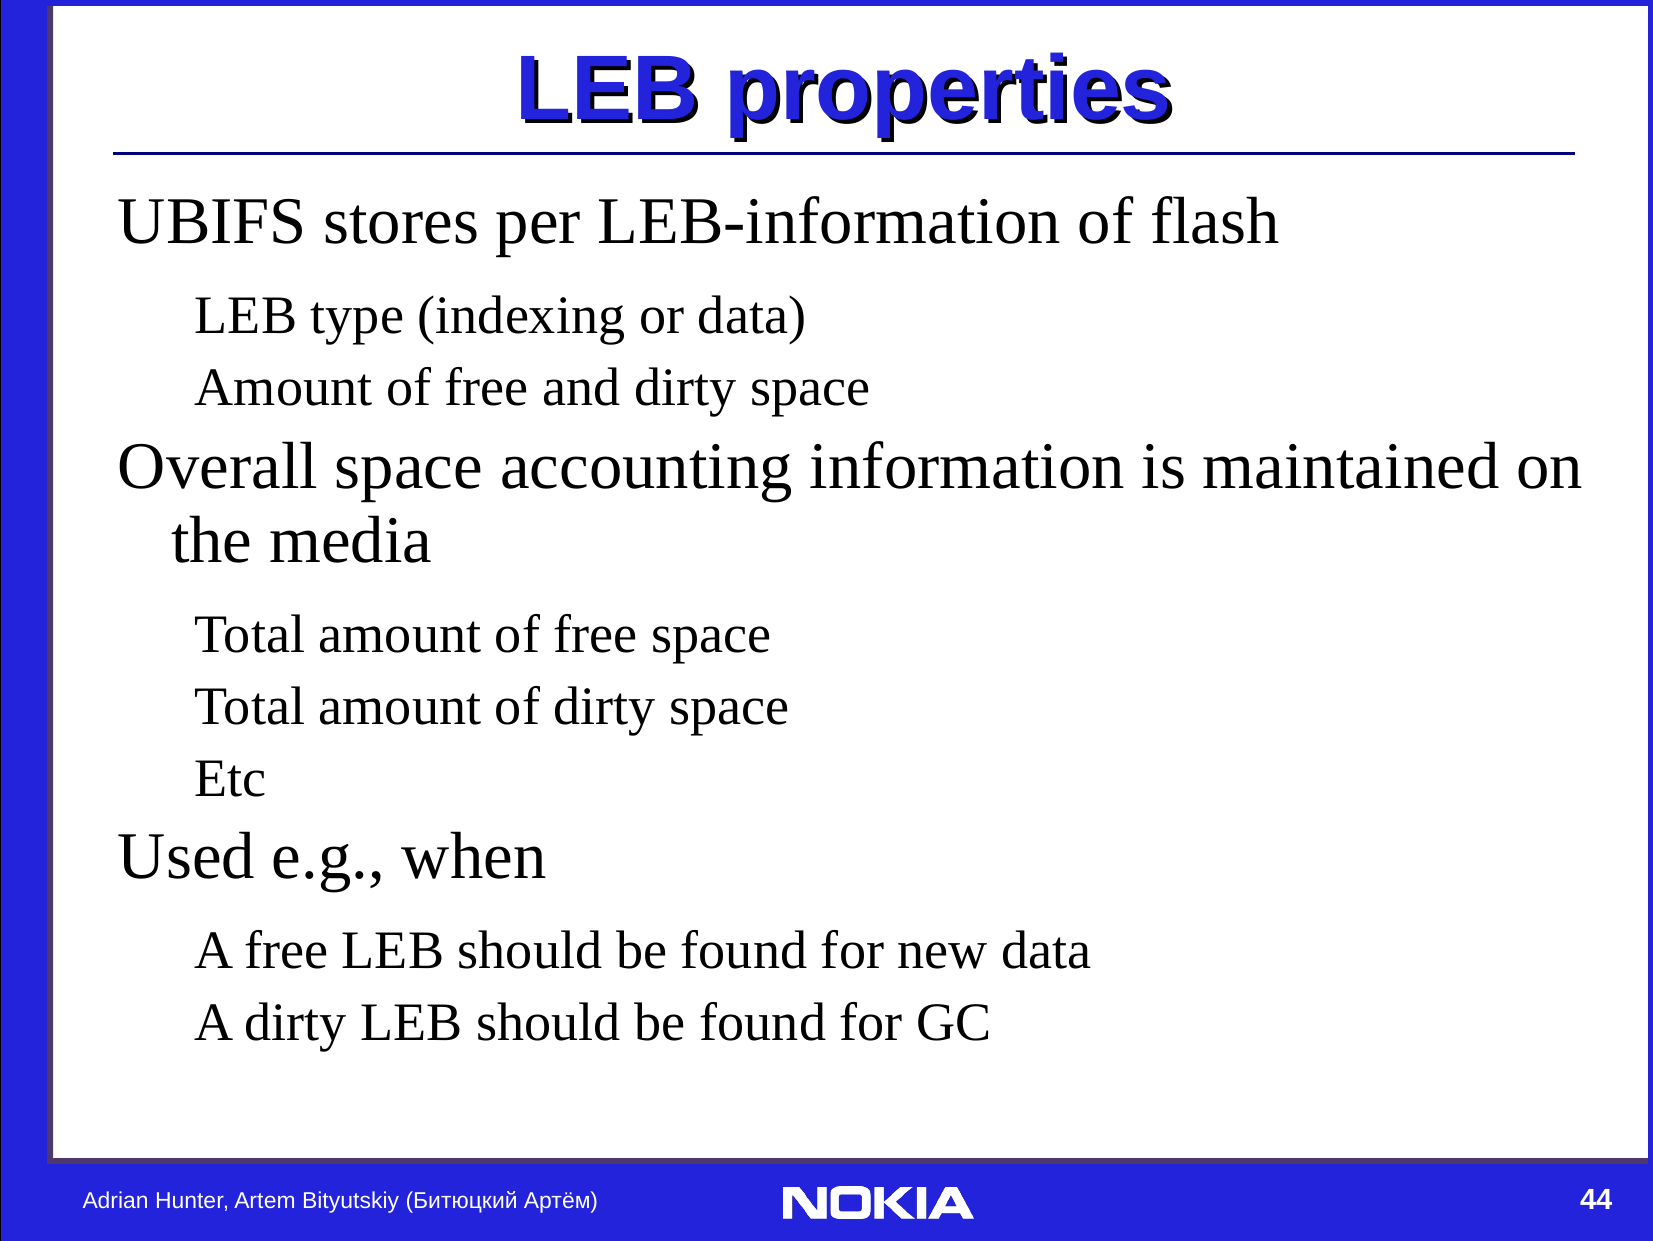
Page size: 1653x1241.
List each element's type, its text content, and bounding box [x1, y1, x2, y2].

picture [783, 1186, 974, 1219]
list UBIFS stores per LEB-information of flash LEB type (indexing or data) Amount of free and dirty space Overall space accounting information is maintained on the media Total amount of free space Total amount of dirty space Etc Used e.g., when A free LEB should be found for new data A dirty LEB should be found for GC [100, 183, 1588, 1118]
title LEB properties [100, 0, 1588, 183]
